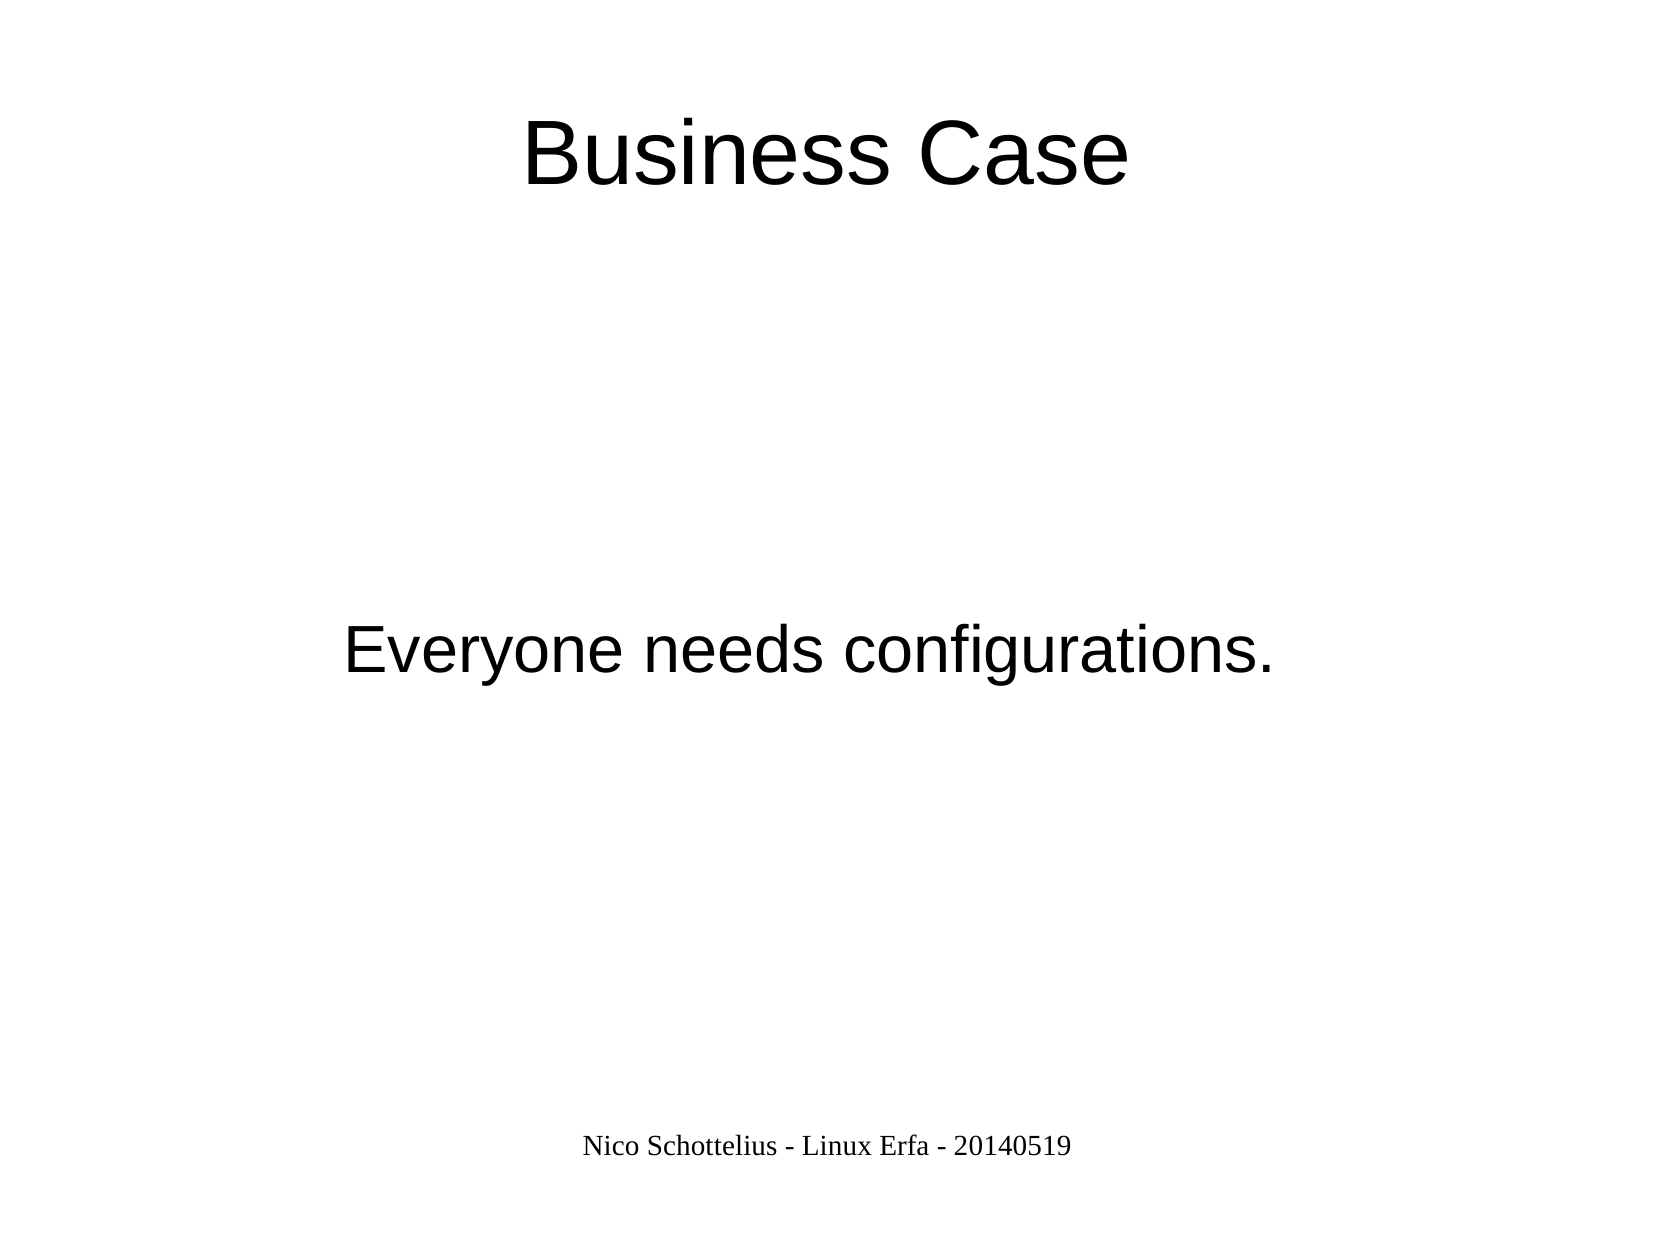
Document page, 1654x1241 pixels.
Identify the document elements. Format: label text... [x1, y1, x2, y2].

title Business Case [82, 49, 1571, 257]
list Everyone needs configurations. [82, 290, 1538, 1010]
